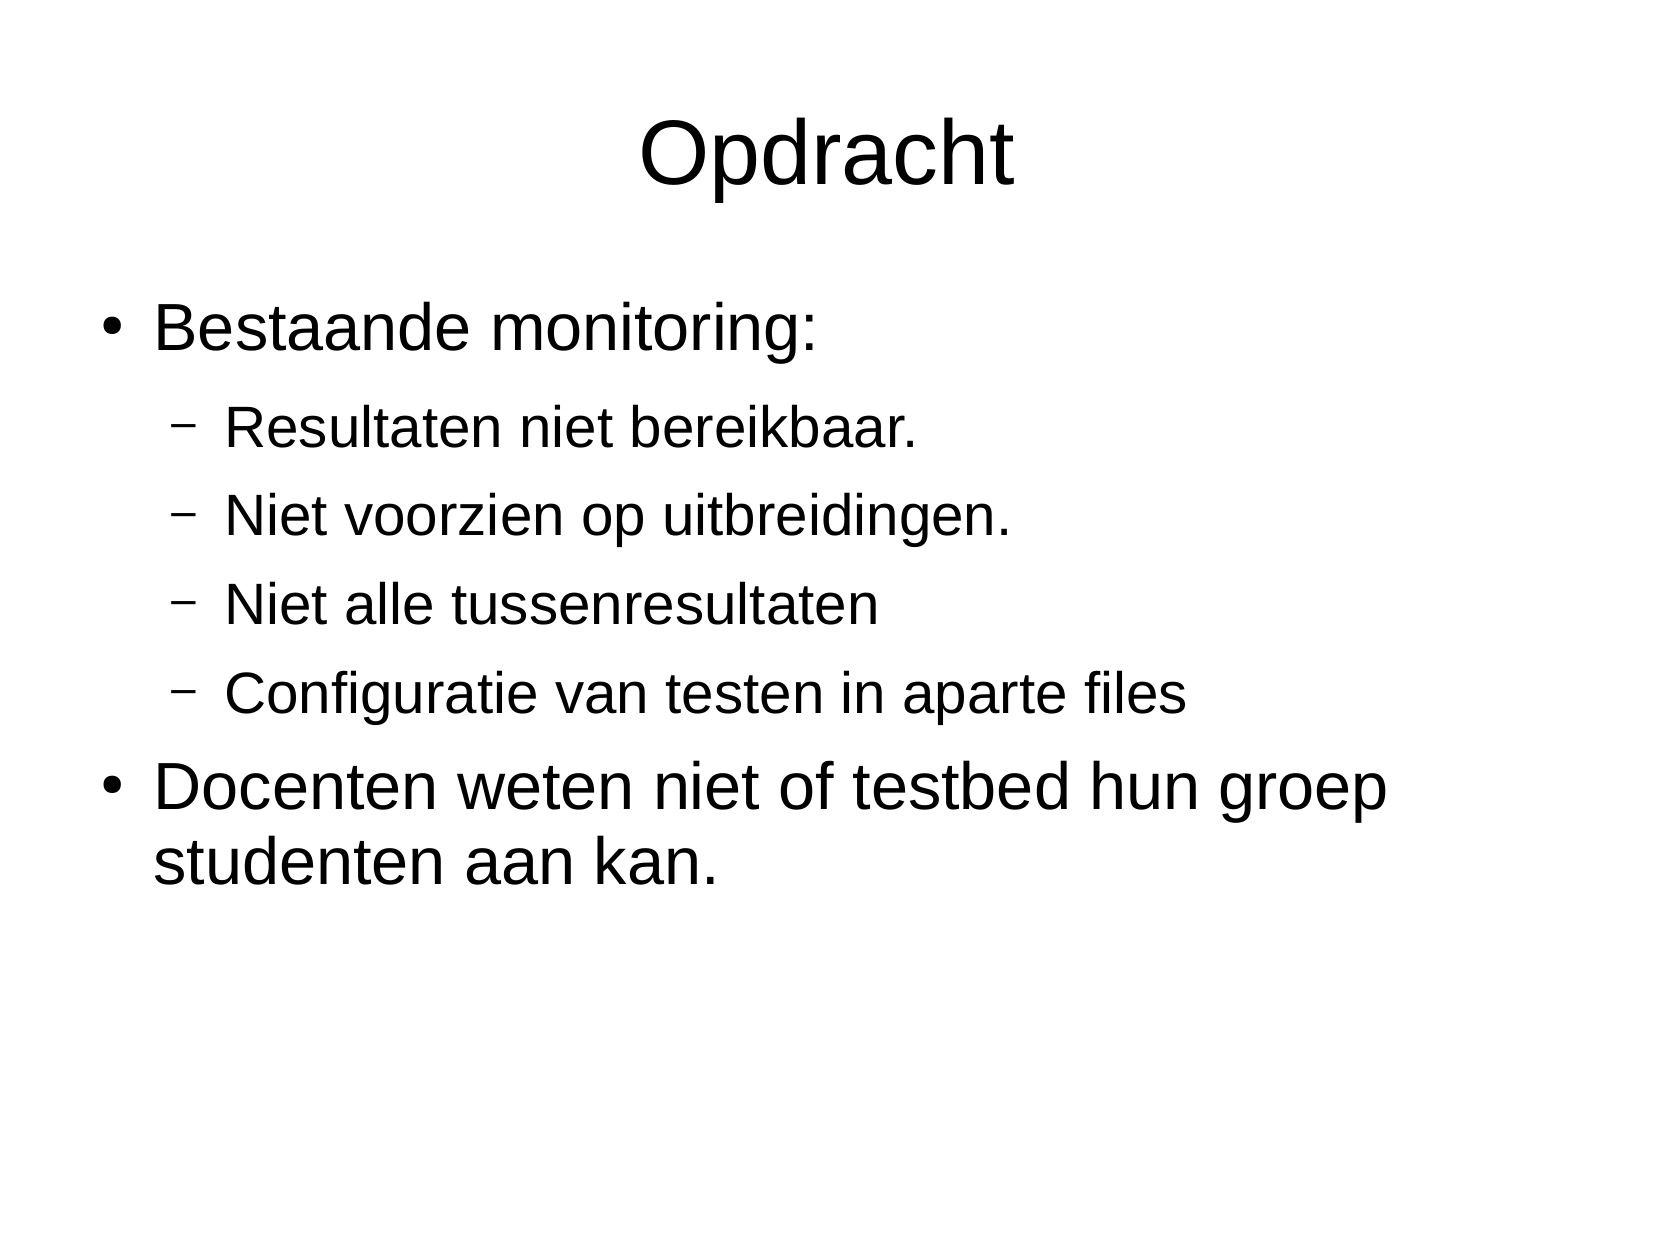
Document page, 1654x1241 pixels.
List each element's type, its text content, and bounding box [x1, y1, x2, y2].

title Opdracht [82, 49, 1571, 257]
list Bestaande monitoring: Resultaten niet bereikbaar. Niet voorzien op uitbreidingen. Niet alle tussenresultaten Configuratie van testen in aparte files Docenten weten niet of testbed hun groep studenten aan kan. [82, 290, 1571, 1010]
